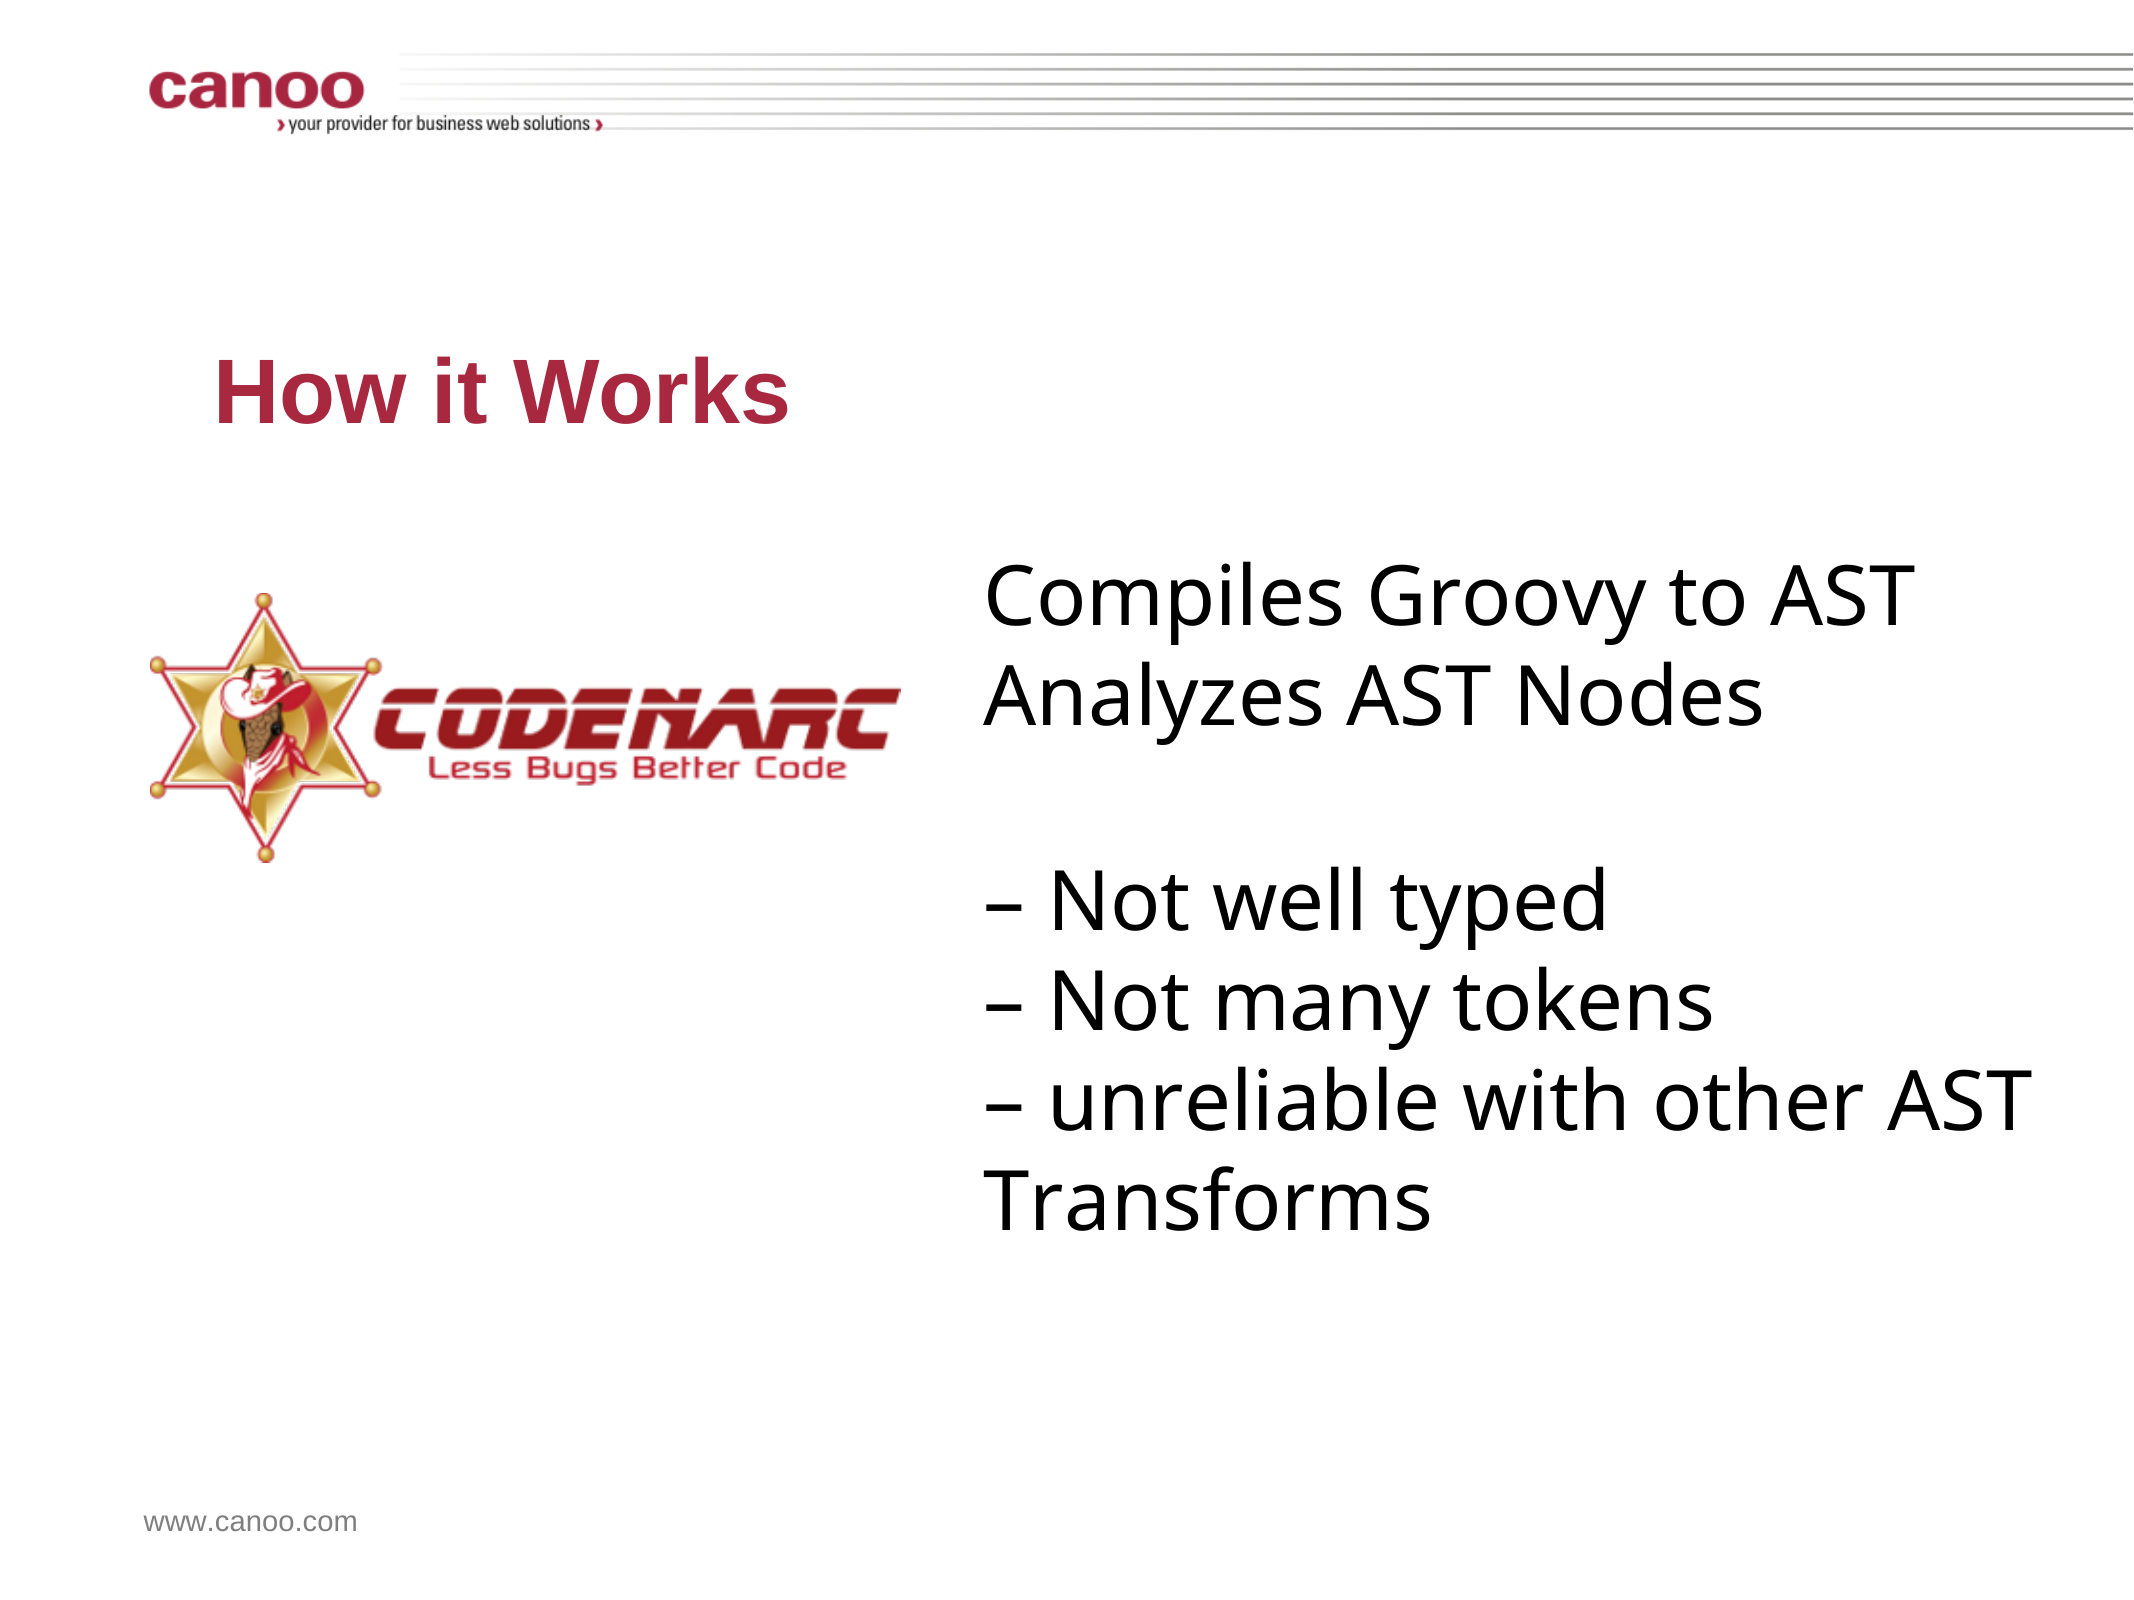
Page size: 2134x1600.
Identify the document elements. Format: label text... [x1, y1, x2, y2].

text_box Compiles Groovy to AST Analyzes AST Nodes – Not well typed – Not many tokens – unreliable with other AST Transforms [968, 534, 2057, 1255]
picture [0, 21, 2134, 188]
picture [150, 593, 901, 863]
title How it Works [204, 220, 2020, 451]
